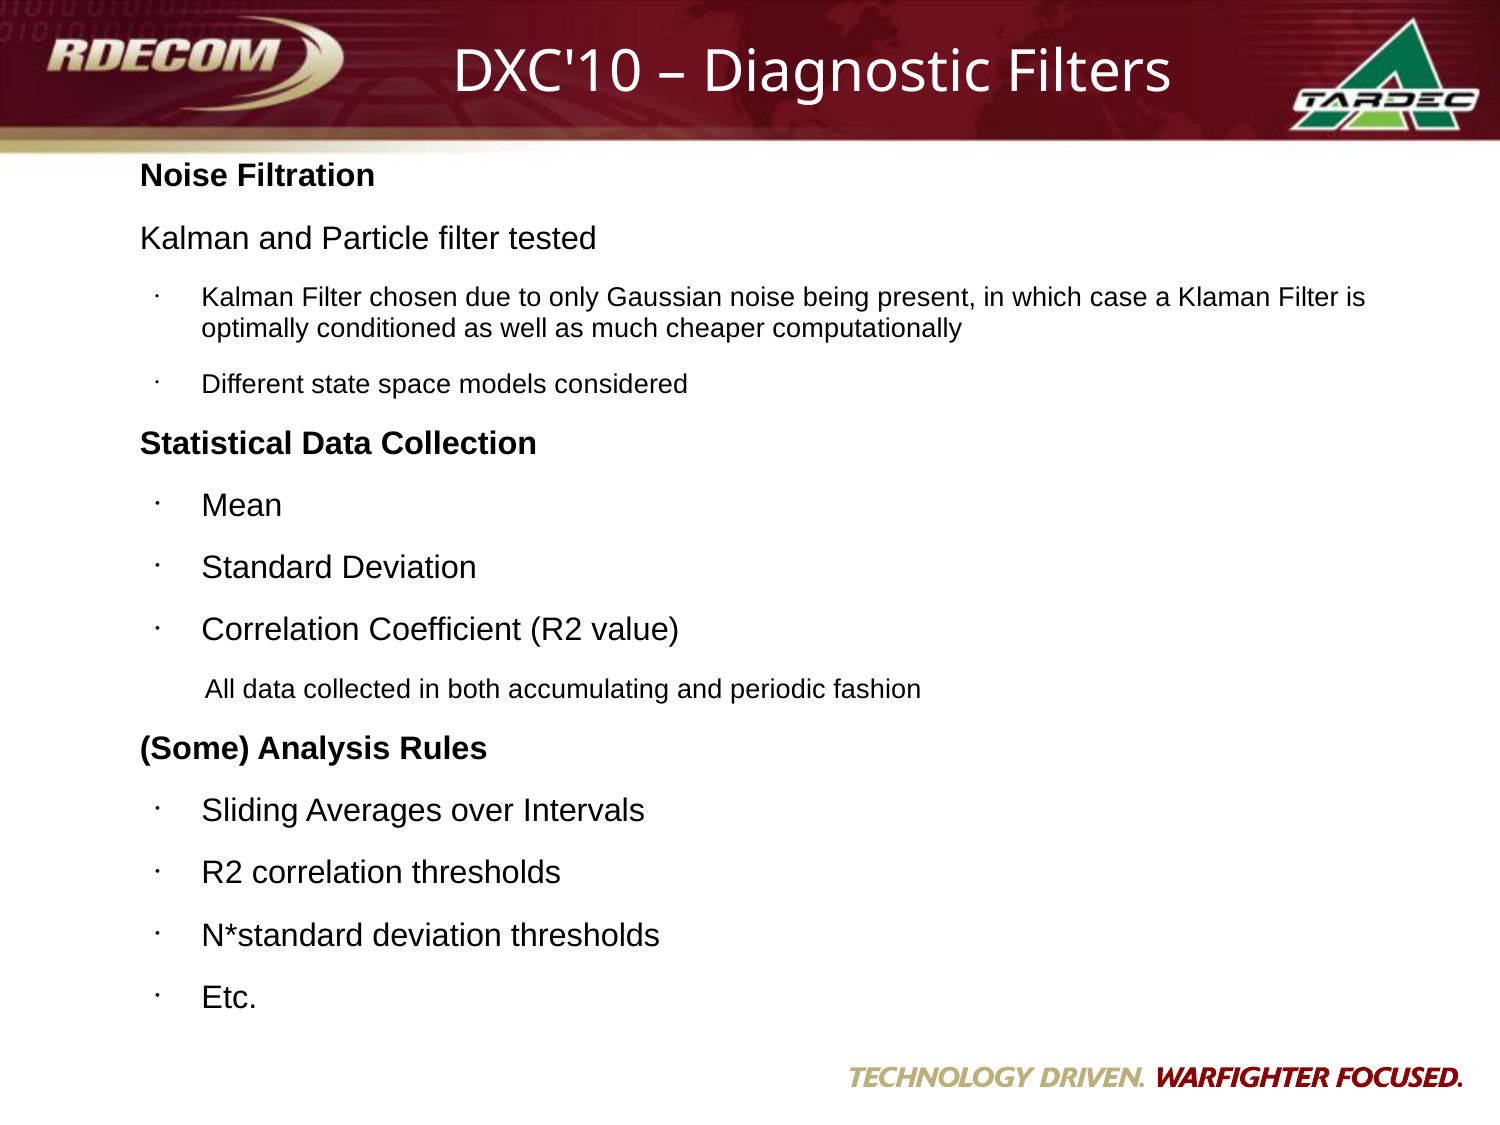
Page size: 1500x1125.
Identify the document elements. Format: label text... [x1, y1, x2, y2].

list Noise Filtration Kalman and Particle filter tested Kalman Filter chosen due to only Gaussian noise being present, in which case a Klaman Filter is optimally conditioned as well as much cheaper computationally Different state space models considered Statistical Data Collection Mean Standard Deviation Correlation Coefficient (R2 value) All data collected in both accumulating and periodic fashion (Some) Analysis Rules Sliding Averages over Intervals R2 correlation thresholds N*standard deviation thresholds Etc. [125, 149, 1400, 1038]
picture [0, 0, 1500, 171]
title DXC'10 – Diagnostic Filters [350, 0, 1275, 138]
